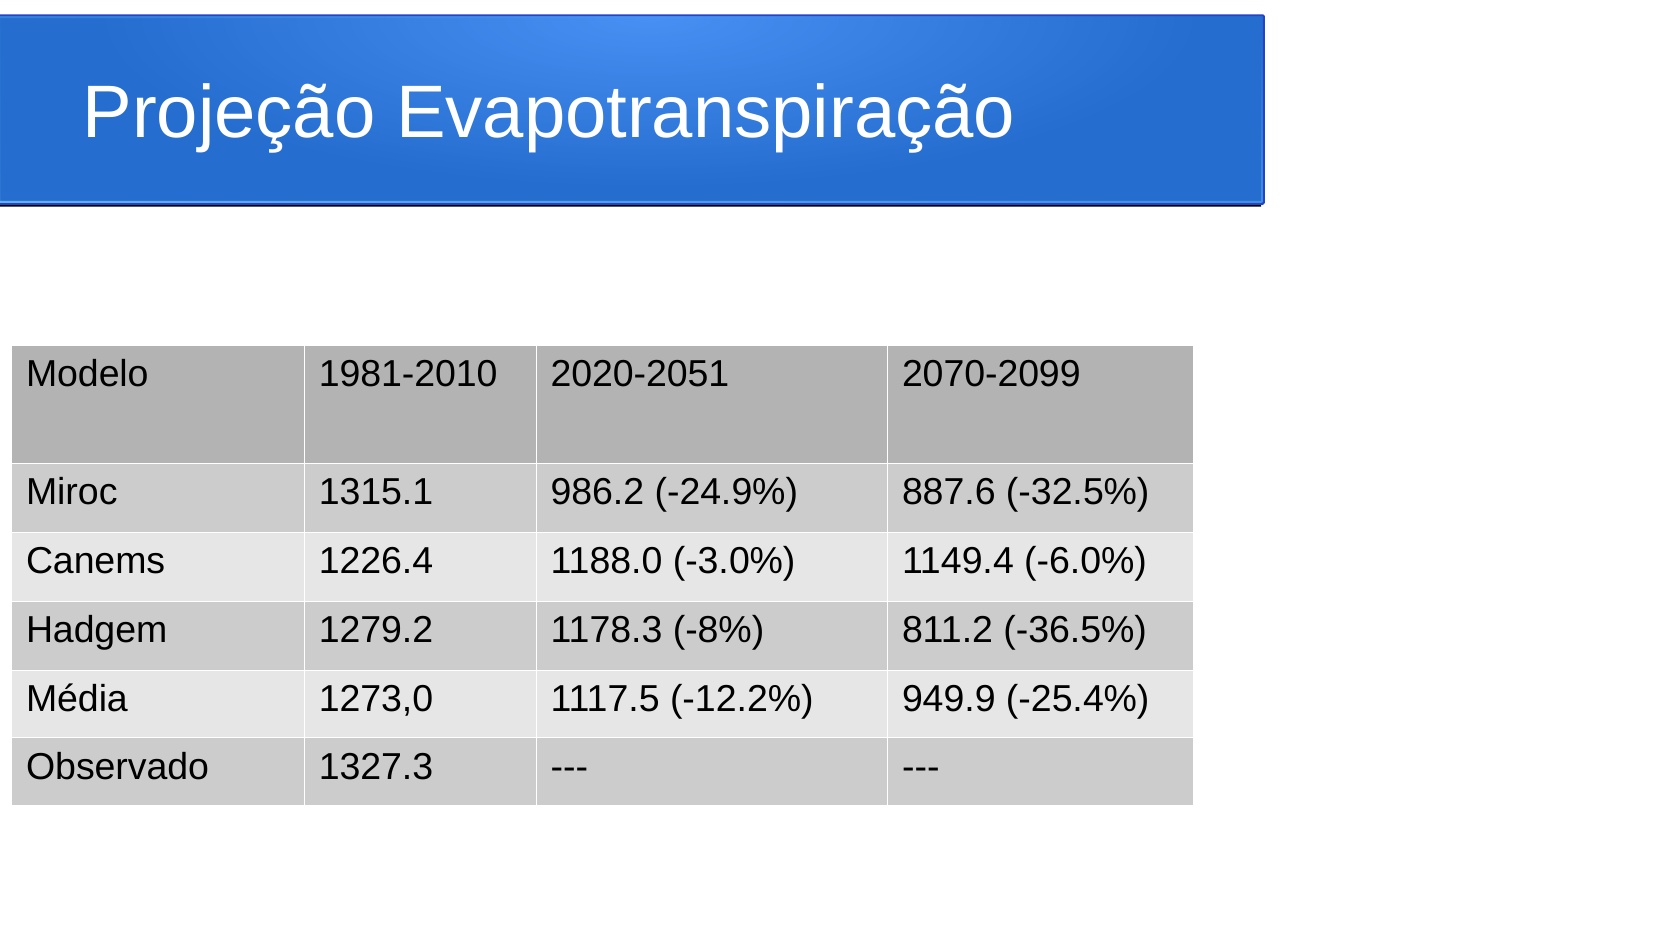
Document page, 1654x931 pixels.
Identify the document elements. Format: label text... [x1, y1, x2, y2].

table_cell 1226.4 [305, 533, 536, 601]
table_cell 1273,0 [305, 671, 536, 737]
table_cell 1188.0 (-3.0%) [537, 533, 887, 601]
table_header 1981-2010 [305, 346, 536, 463]
table_cell Média [12, 671, 304, 737]
table_cell 1315.1 [305, 464, 536, 532]
table_cell --- [537, 738, 887, 805]
table_cell 949.9 (-25.4%) [888, 671, 1193, 737]
table_cell 1117.5 (-12.2%) [537, 671, 887, 737]
table_cell Canems [12, 533, 304, 601]
table_cell Observado [12, 738, 304, 805]
table_cell 1149.4 (-6.0%) [888, 533, 1193, 601]
table_cell 1178.3 (-8%) [537, 602, 887, 670]
table_cell Hadgem [12, 602, 304, 670]
table_cell 986.2 (-24.9%) [537, 464, 887, 532]
table_cell 811.2 (-36.5%) [888, 602, 1193, 670]
title Projeção Evapotranspiração [82, 29, 1235, 196]
table_cell 1327.3 [305, 738, 536, 805]
table_cell 1279.2 [305, 602, 536, 670]
table_cell --- [888, 738, 1193, 805]
table_header Modelo [12, 346, 304, 463]
table_cell 887.6 (-32.5%) [888, 464, 1193, 532]
table_header 2070-2099 [888, 346, 1193, 463]
table_cell Miroc [12, 464, 304, 532]
table_header 2020-2051 [537, 346, 887, 463]
